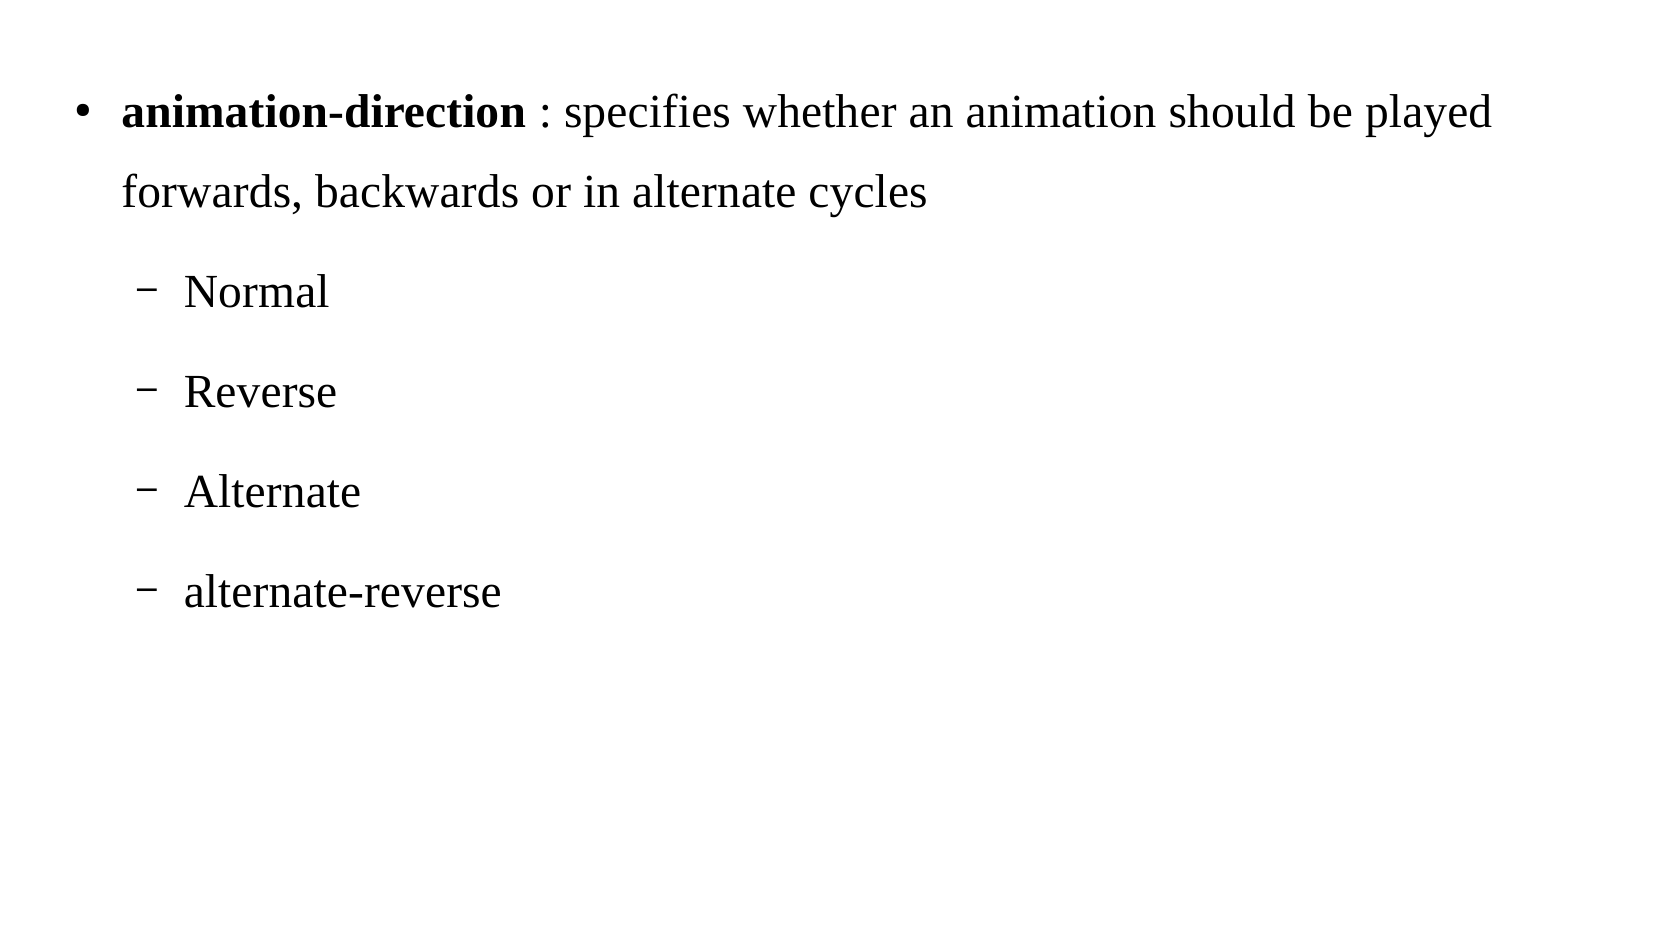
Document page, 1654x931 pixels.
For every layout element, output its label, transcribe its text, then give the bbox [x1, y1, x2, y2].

list animation-direction : specifies whether an animation should be played forwards, backwards or in alternate cycles Normal Reverse Alternate alternate-reverse [59, 59, 1548, 621]
